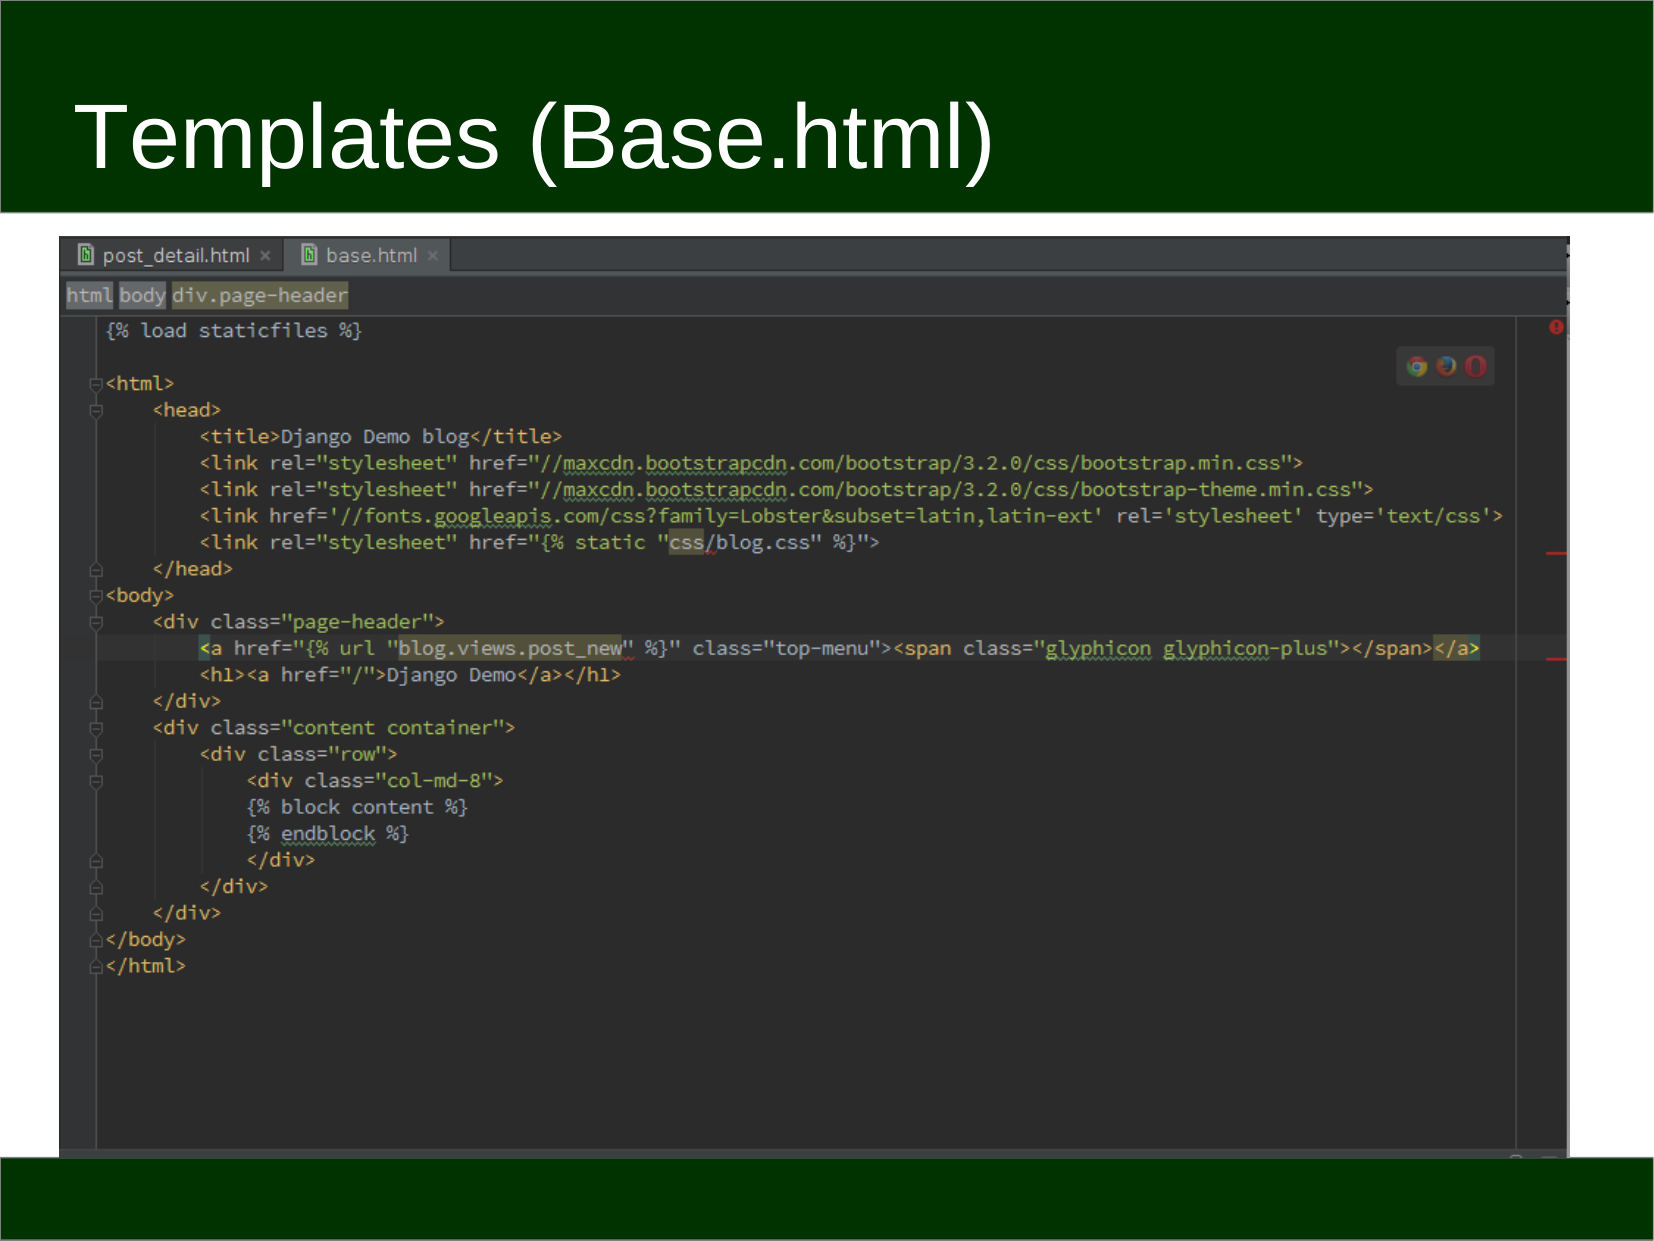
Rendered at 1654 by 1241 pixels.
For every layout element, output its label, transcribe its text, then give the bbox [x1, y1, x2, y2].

picture [59, 236, 1570, 1158]
text_box [0, 0, 1654, 213]
text_box [0, 1157, 1654, 1241]
text_box Templates (Base.html) [59, 73, 1063, 236]
